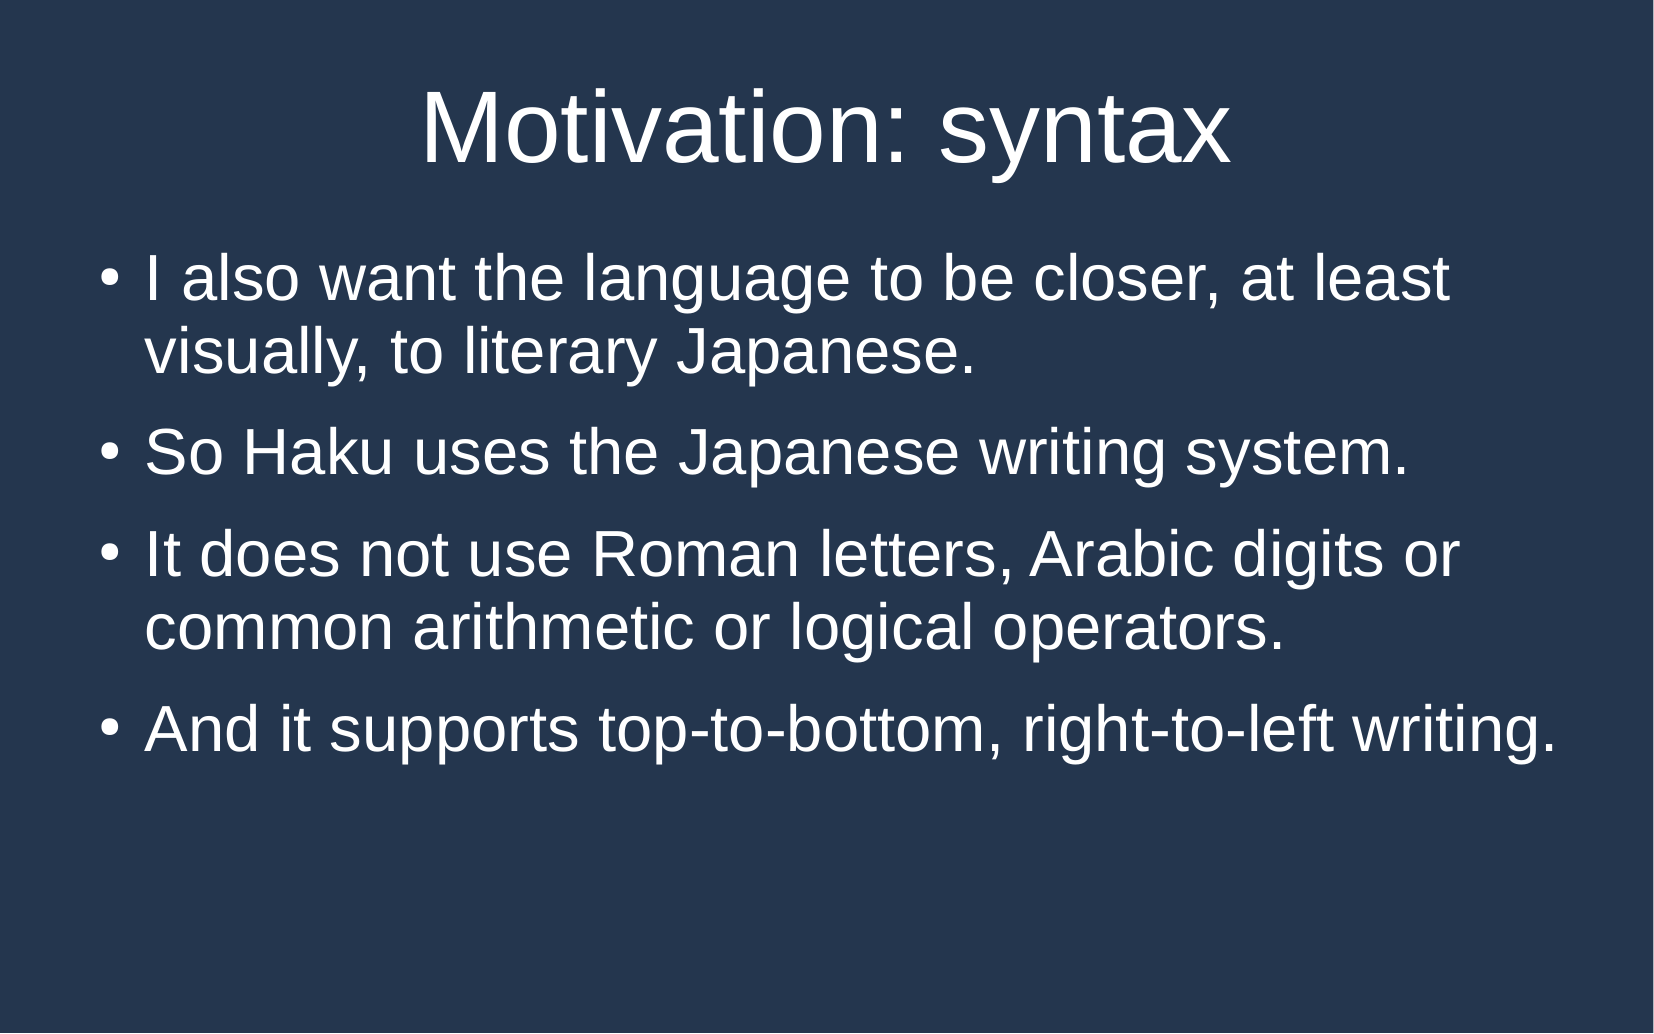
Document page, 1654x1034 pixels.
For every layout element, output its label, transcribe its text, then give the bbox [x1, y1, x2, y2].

list I also want the language to be closer, at least visually, to literary Japanese. So Haku uses the Japanese writing system. It does not use Roman letters, Arabic digits or common arithmetic or logical operators. And it supports top-to-bottom, right-to-left writing. [82, 241, 1571, 842]
title Motivation: syntax [82, 41, 1571, 214]
